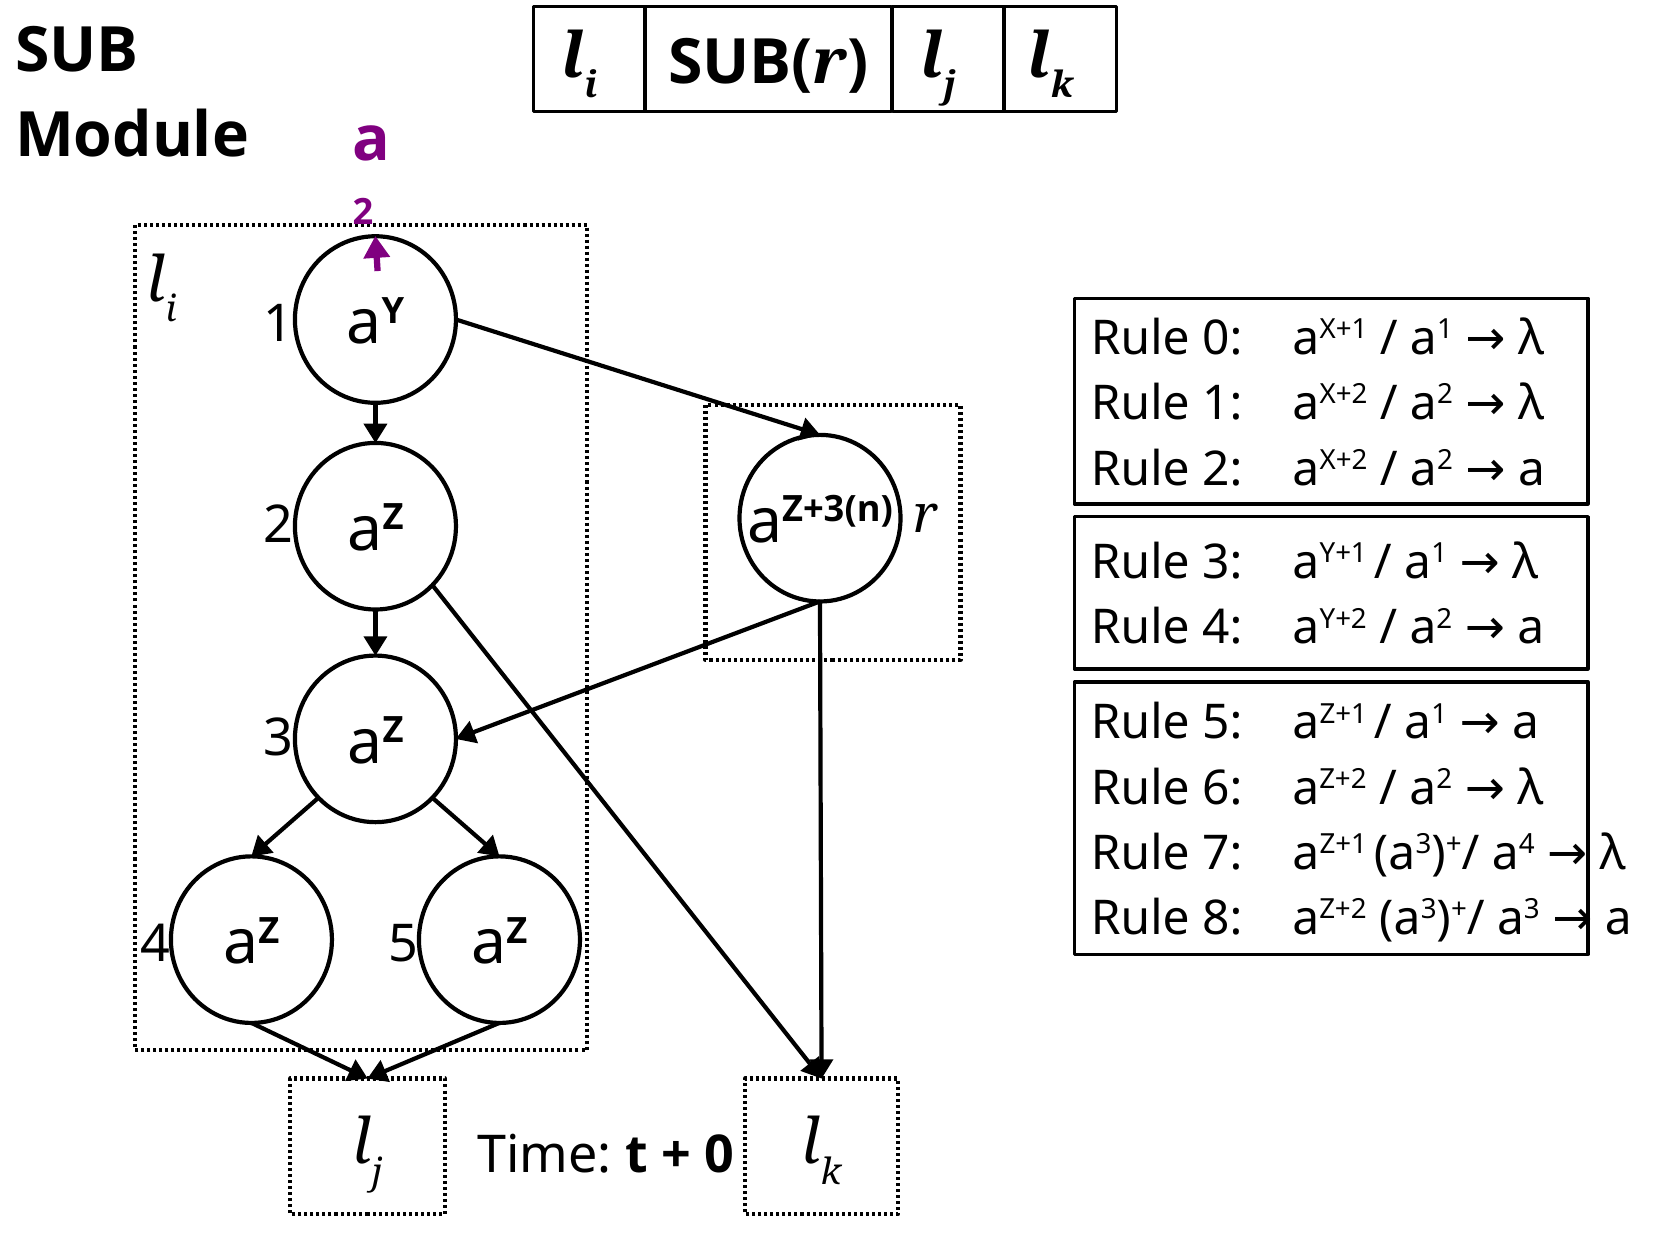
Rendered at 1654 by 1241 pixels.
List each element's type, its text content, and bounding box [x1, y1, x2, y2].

text_box Rule 5: aZ+1 / a1 → a Rule 6: aZ+2 / a2 → λ Rule 7: aZ+1 (a3)+/ a4 → λ Rule 8: aZ+2 (a3)+/ a3 → a [1074, 681, 1589, 955]
text_box aZ+3(n) [739, 434, 898, 602]
text_box SUB(r) [645, 6, 892, 112]
text_box Rule 3: aY+1 / a1 → λ Rule 4: aY+2 / a2 → a [1074, 516, 1589, 669]
text_box lk [745, 1078, 899, 1215]
text_box 5 [373, 898, 434, 997]
text_box Time: t + 0 [462, 1109, 721, 1193]
text_box 1 [249, 278, 310, 376]
text_box aZ [181, 856, 332, 1023]
text_box a2 [337, 86, 418, 184]
text_box 2 [249, 479, 310, 577]
text_box 4 [125, 898, 186, 997]
text_box aZ [309, 442, 456, 610]
text_box Rule 0: aX+1 / a1 → λ Rule 1: aX+2 / a2 → λ Rule 2: aX+2 / a2 → a [1074, 298, 1589, 504]
text_box li [131, 227, 196, 340]
text_box li [533, 6, 645, 112]
text_box aZ [308, 655, 456, 823]
text_box aY [305, 236, 456, 403]
text_box lj [290, 1078, 445, 1215]
text_box lj [892, 6, 1004, 112]
text_box aZ [429, 856, 580, 1023]
text_box SUB Module [0, 0, 346, 95]
text_box lk [1004, 6, 1117, 112]
text_box r [898, 469, 946, 556]
text_box 3 [249, 692, 310, 790]
